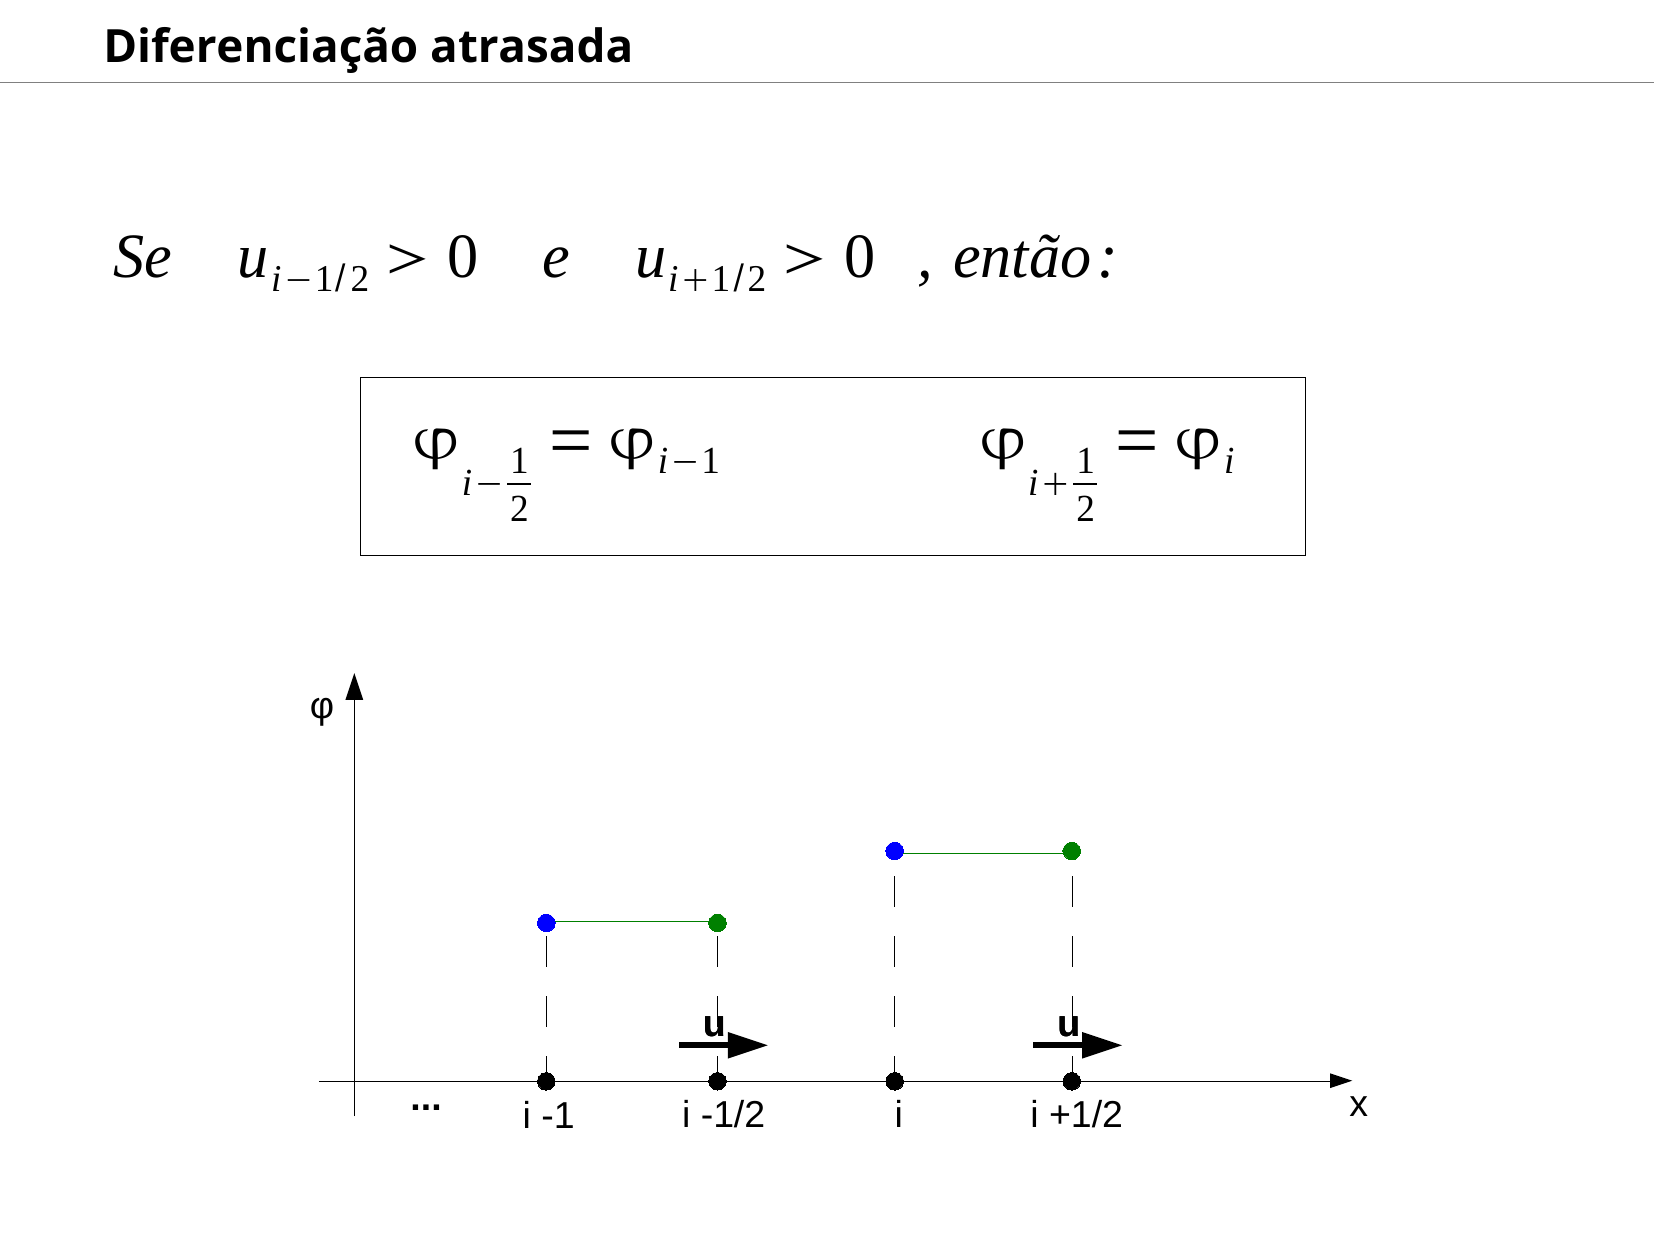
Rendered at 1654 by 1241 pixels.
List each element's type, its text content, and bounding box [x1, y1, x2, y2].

text_box u [688, 994, 741, 1052]
text_box [1063, 1072, 1081, 1081]
text_box u [1042, 994, 1096, 1052]
text_box [708, 1082, 727, 1091]
text_box [895, 1072, 904, 1081]
text_box [885, 842, 904, 860]
text_box Diferenciação atrasada [88, 5, 711, 77]
text_box [537, 1072, 556, 1091]
text_box [537, 914, 556, 932]
text_box i -1 [507, 1086, 590, 1144]
text_box i -1/2 [667, 1086, 781, 1144]
chart [407, 401, 1241, 530]
text_box [1062, 842, 1081, 860]
text_box x [1334, 1074, 1383, 1132]
text_box φ [295, 677, 350, 735]
text_box i [879, 1086, 918, 1144]
text_box [708, 914, 727, 932]
chart [104, 220, 1125, 301]
text_box [886, 1082, 904, 1091]
text_box [708, 1072, 727, 1081]
text_box ... [395, 1068, 457, 1126]
text_box [1063, 1082, 1081, 1091]
text_box i +1/2 [1015, 1086, 1139, 1144]
text_box [885, 1072, 894, 1081]
